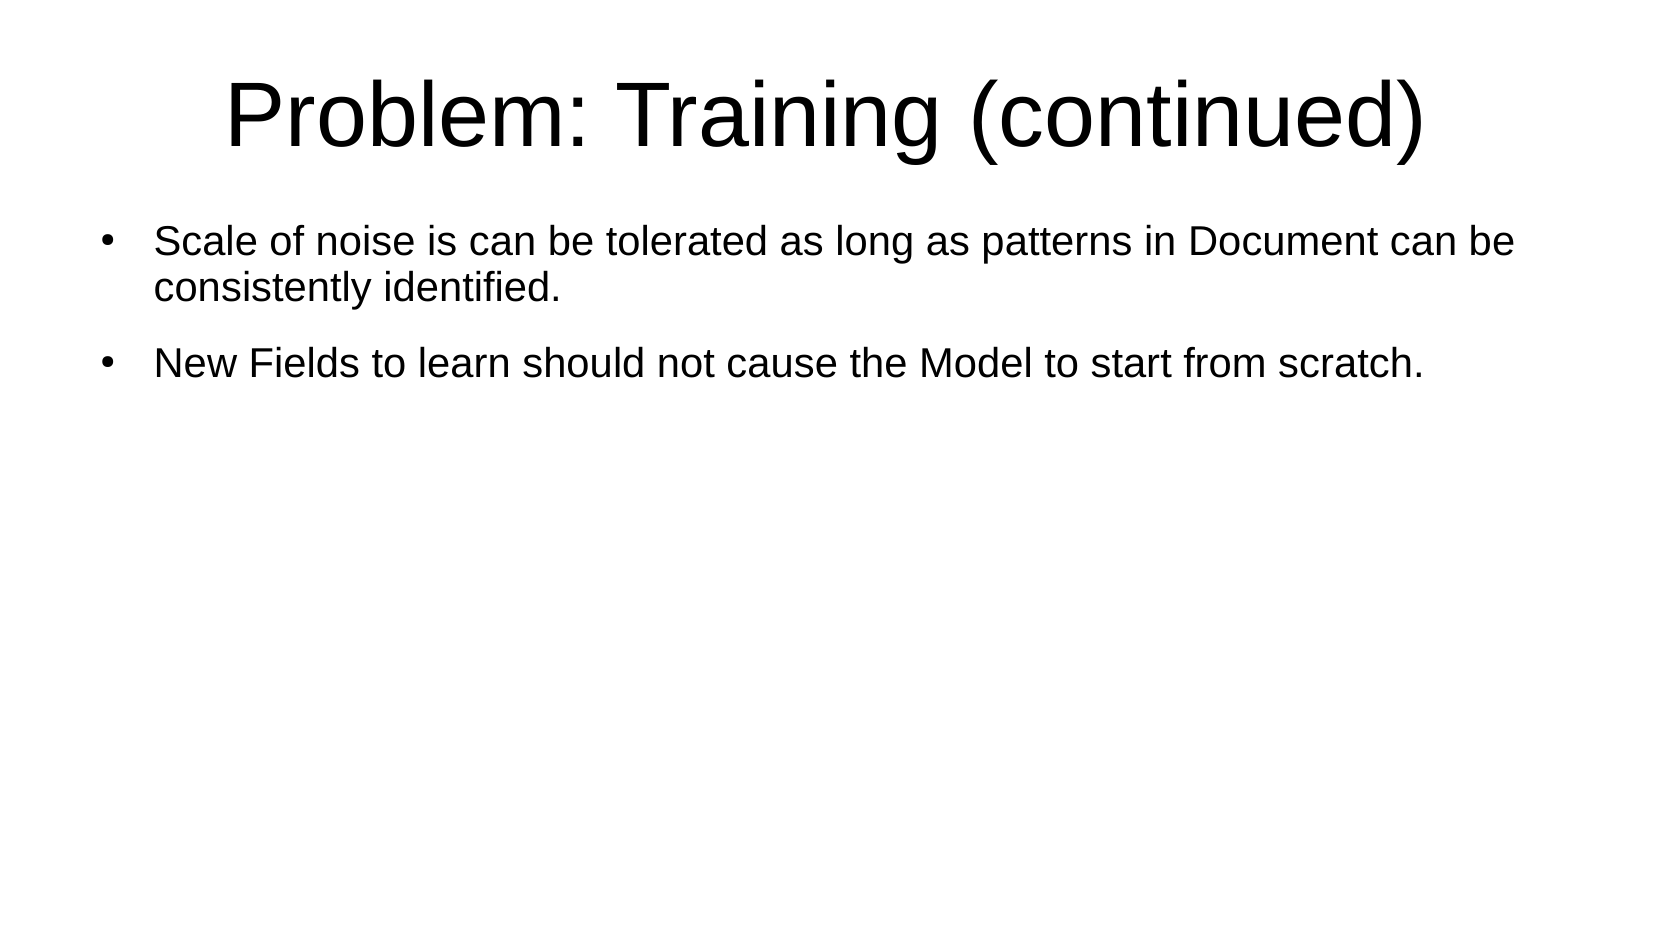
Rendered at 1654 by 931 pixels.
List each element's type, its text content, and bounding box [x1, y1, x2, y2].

title Problem: Training (continued) [82, 37, 1571, 193]
list Scale of noise is can be tolerated as long as patterns in Document can be consistently identified. New Fields to learn should not cause the Model to start from scratch. [82, 217, 1571, 758]
